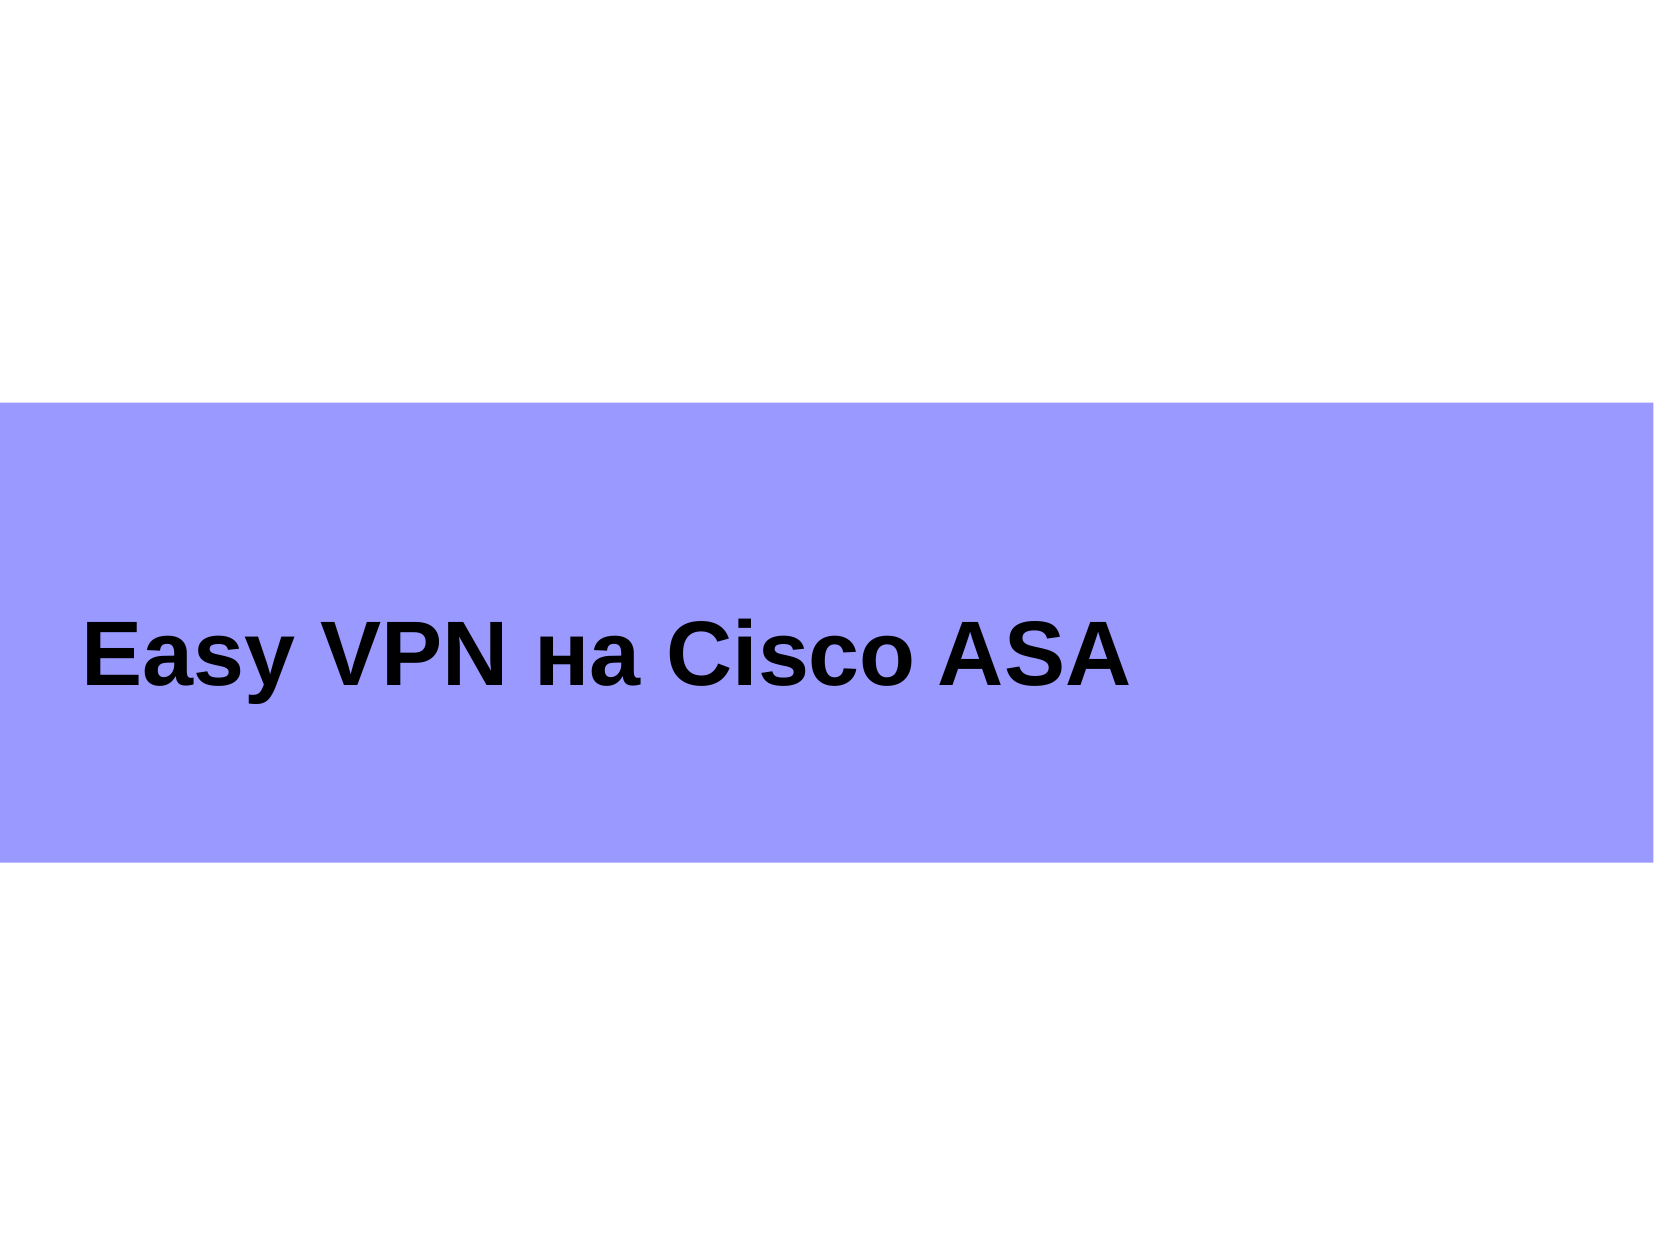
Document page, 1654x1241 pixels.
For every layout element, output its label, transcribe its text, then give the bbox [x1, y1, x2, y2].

text_box Easy VPN на Cisco ASA [67, 600, 1530, 772]
